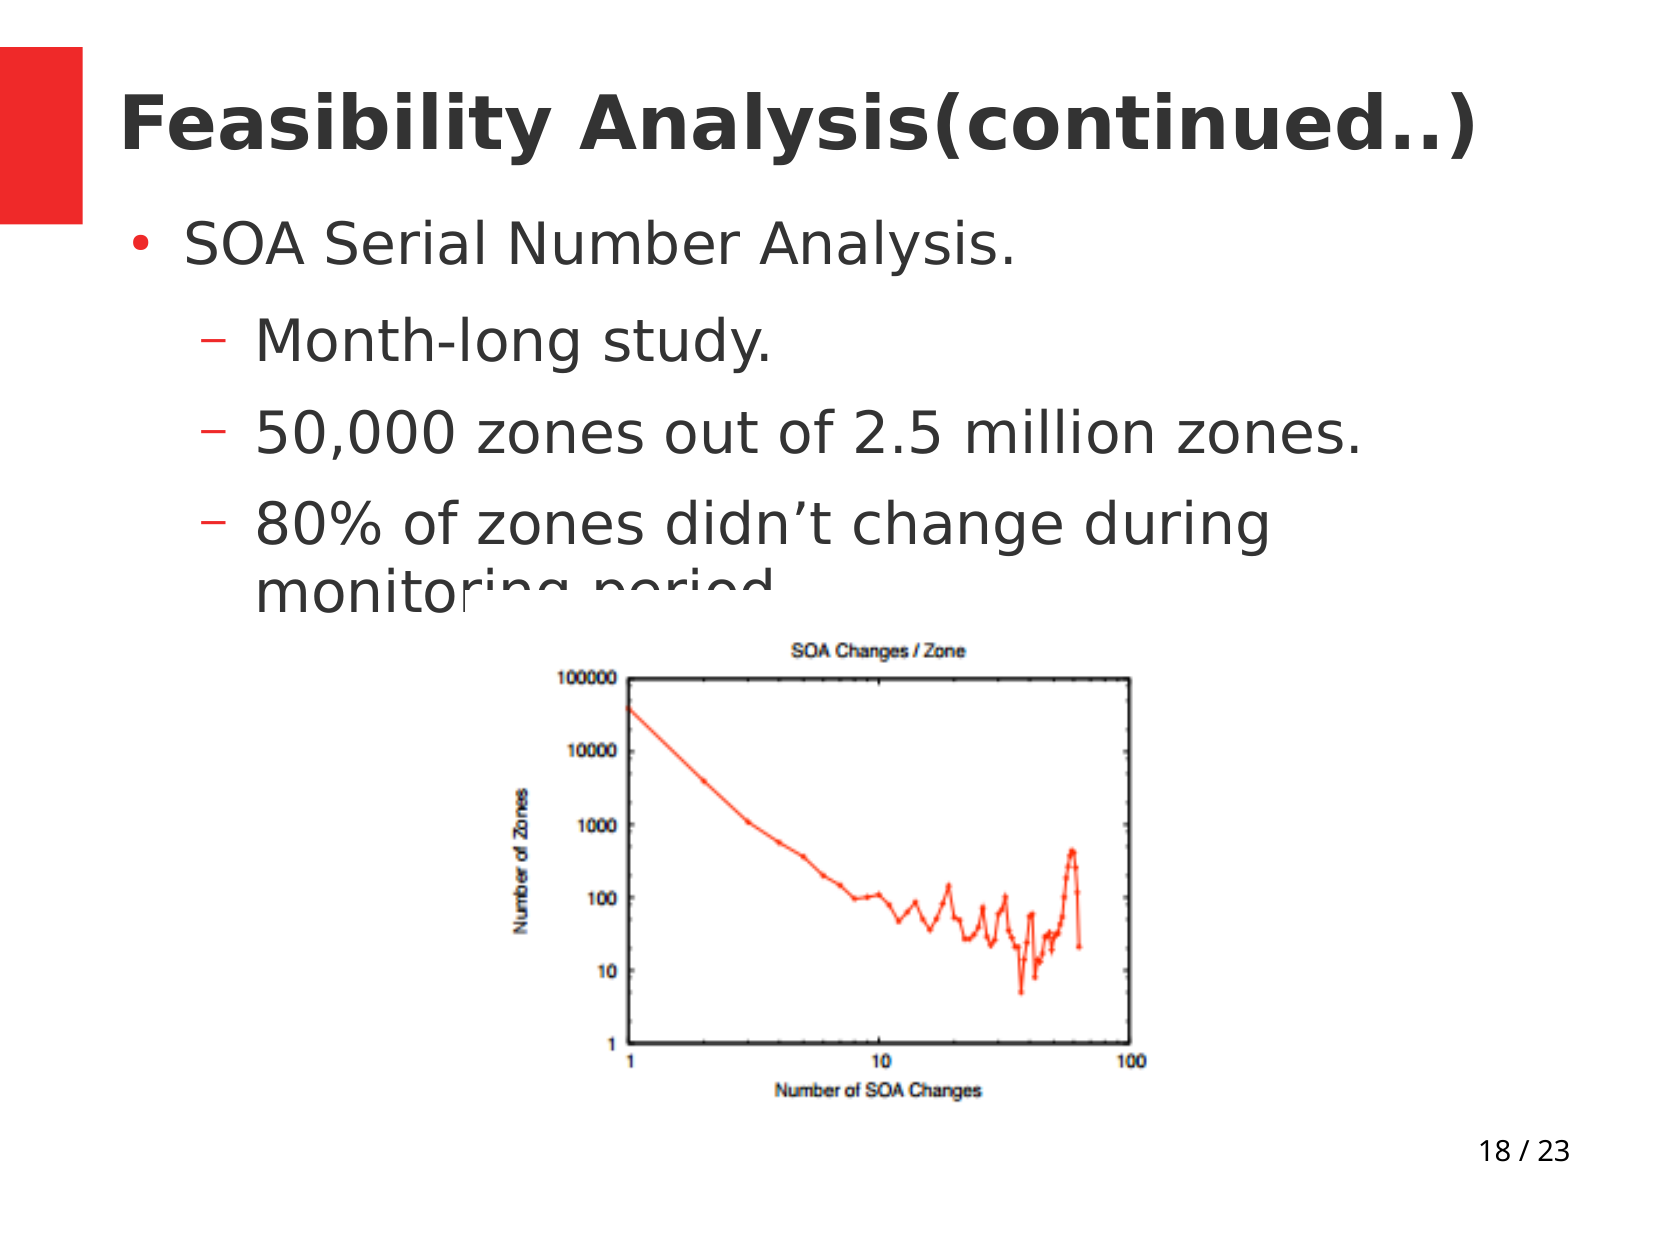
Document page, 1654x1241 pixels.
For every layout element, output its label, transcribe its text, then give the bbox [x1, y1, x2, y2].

title Feasibility Analysis(continued..) [118, 21, 1571, 226]
list SOA Serial Number Analysis. Month-long study. 50,000 zones out of 2.5 million zones. 80% of zones didn’t change during monitoring period. [112, 210, 1531, 931]
picture [465, 590, 1231, 1146]
